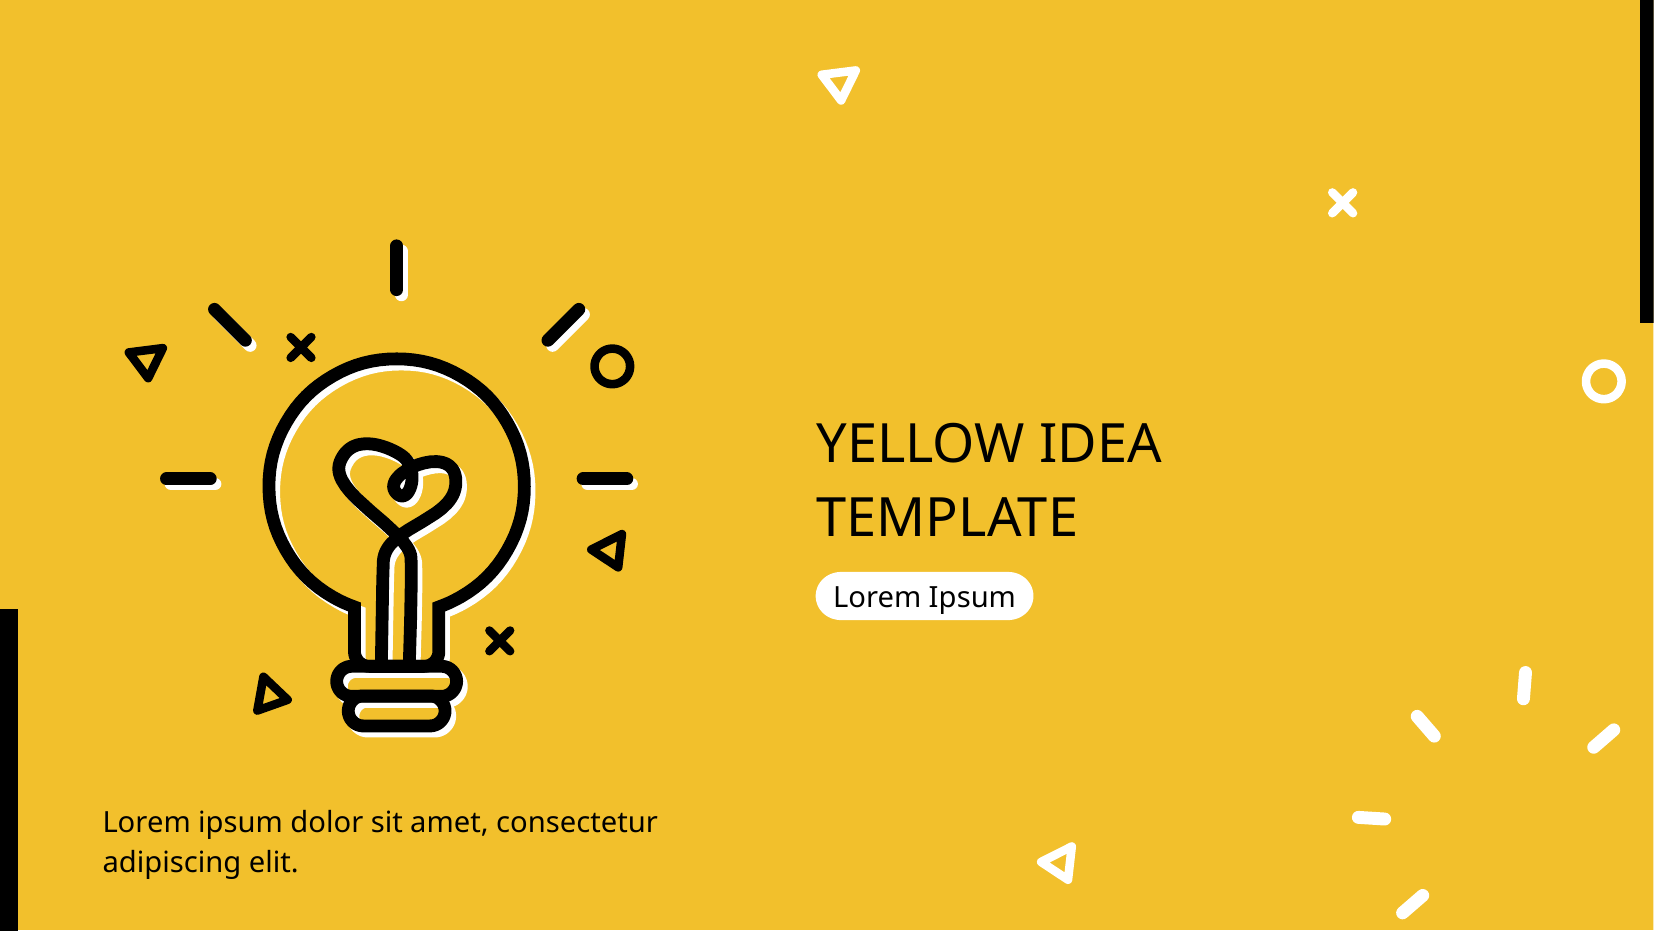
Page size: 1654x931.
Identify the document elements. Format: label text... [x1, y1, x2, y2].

text_box Lorem Ipsum [815, 571, 1034, 621]
title YELLOW IDEA TEMPLATE [816, 404, 1454, 553]
text_box Lorem ipsum dolor sit amet, consectetur adipiscing elit. [102, 800, 763, 881]
